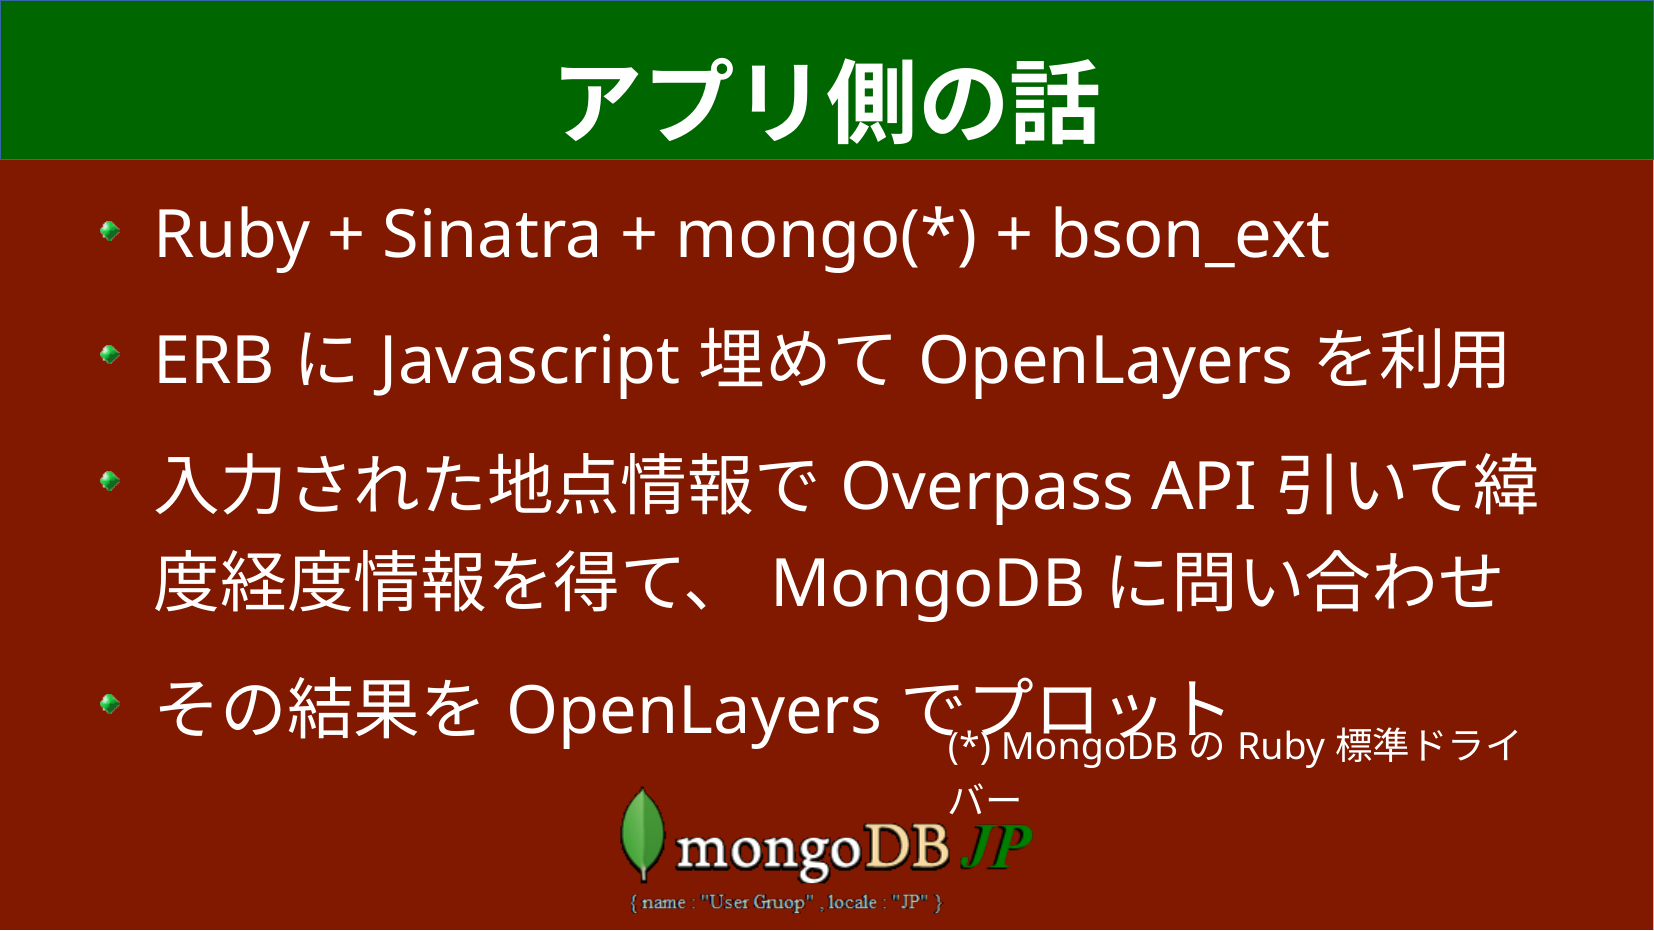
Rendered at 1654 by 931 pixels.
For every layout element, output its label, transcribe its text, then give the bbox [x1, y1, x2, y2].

list Ruby + Sinatra + mongo(*) + bson_ext ERBにJavascript埋めてOpenLayersを利用 入力された地点情報でOverpass API引いて緯度経度情報を得て、MongoDBに問い合わせ その結果をOpenLayersでプロット [82, 185, 1571, 726]
title アプリ側の話 [82, 37, 1571, 156]
picture [616, 784, 1047, 931]
text_box (*) MongoDBのRuby標準ドライバー [933, 708, 1560, 809]
